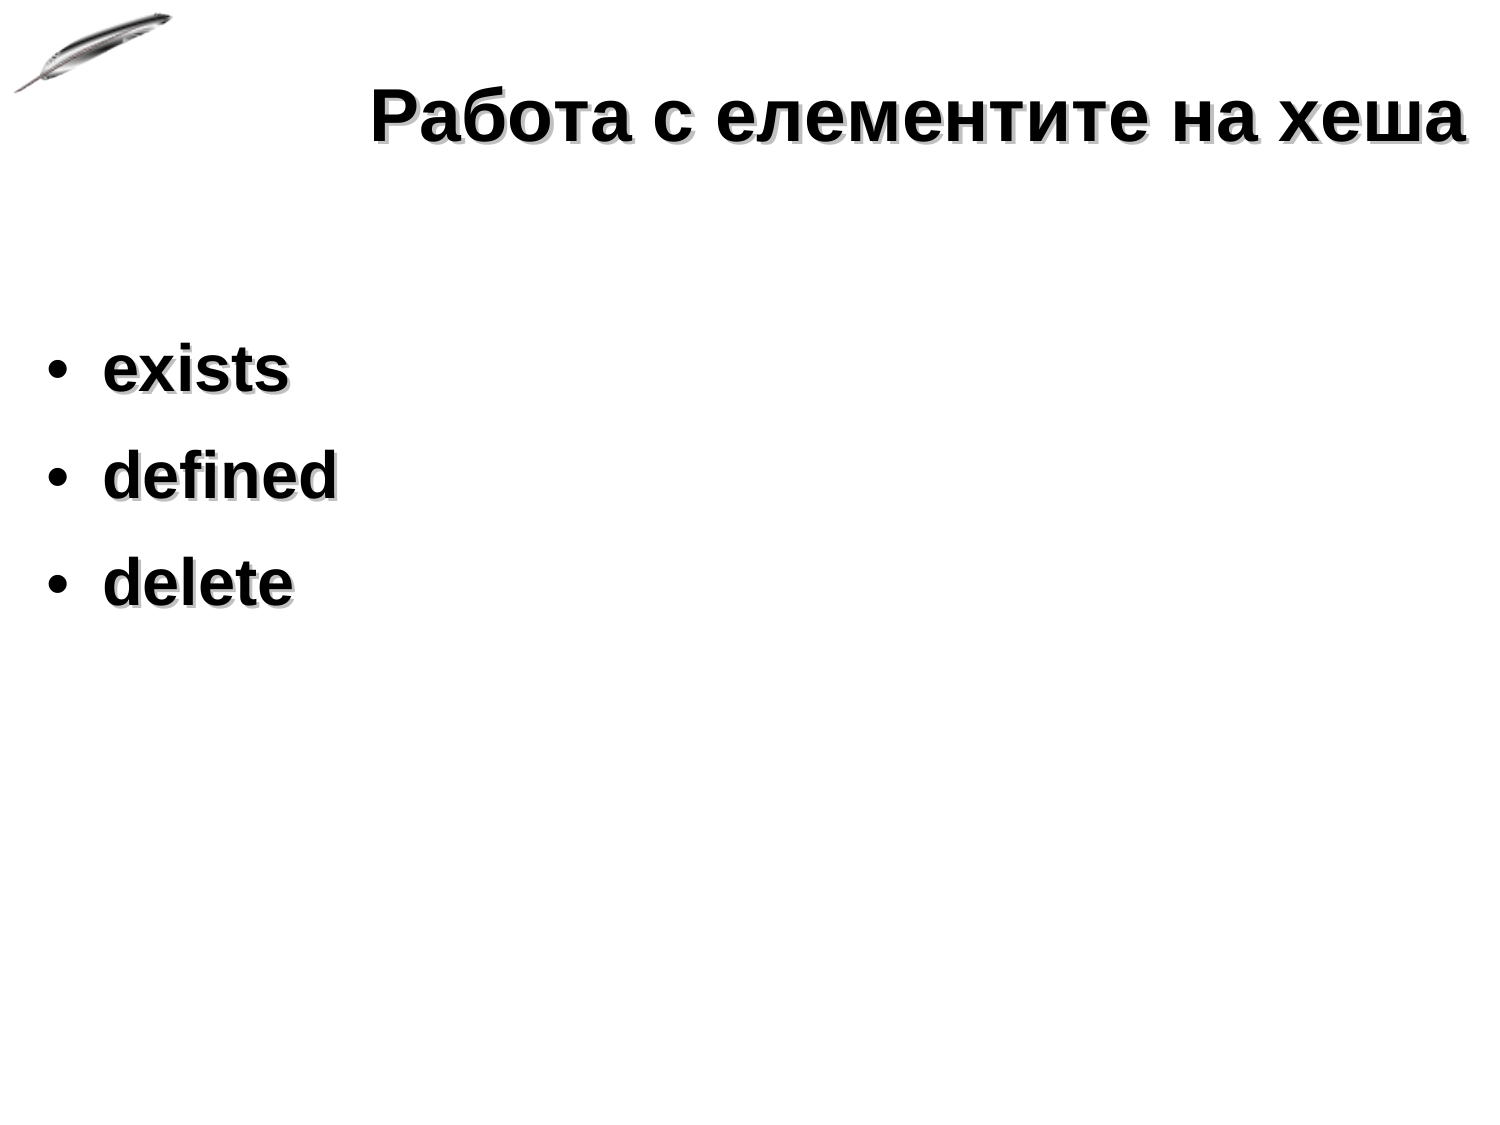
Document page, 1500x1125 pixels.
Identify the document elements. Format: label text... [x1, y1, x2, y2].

list exists defined delete [46, 332, 1440, 1125]
picture [10, 11, 178, 95]
title Работа с елементите на хеша [336, 29, 1500, 209]
